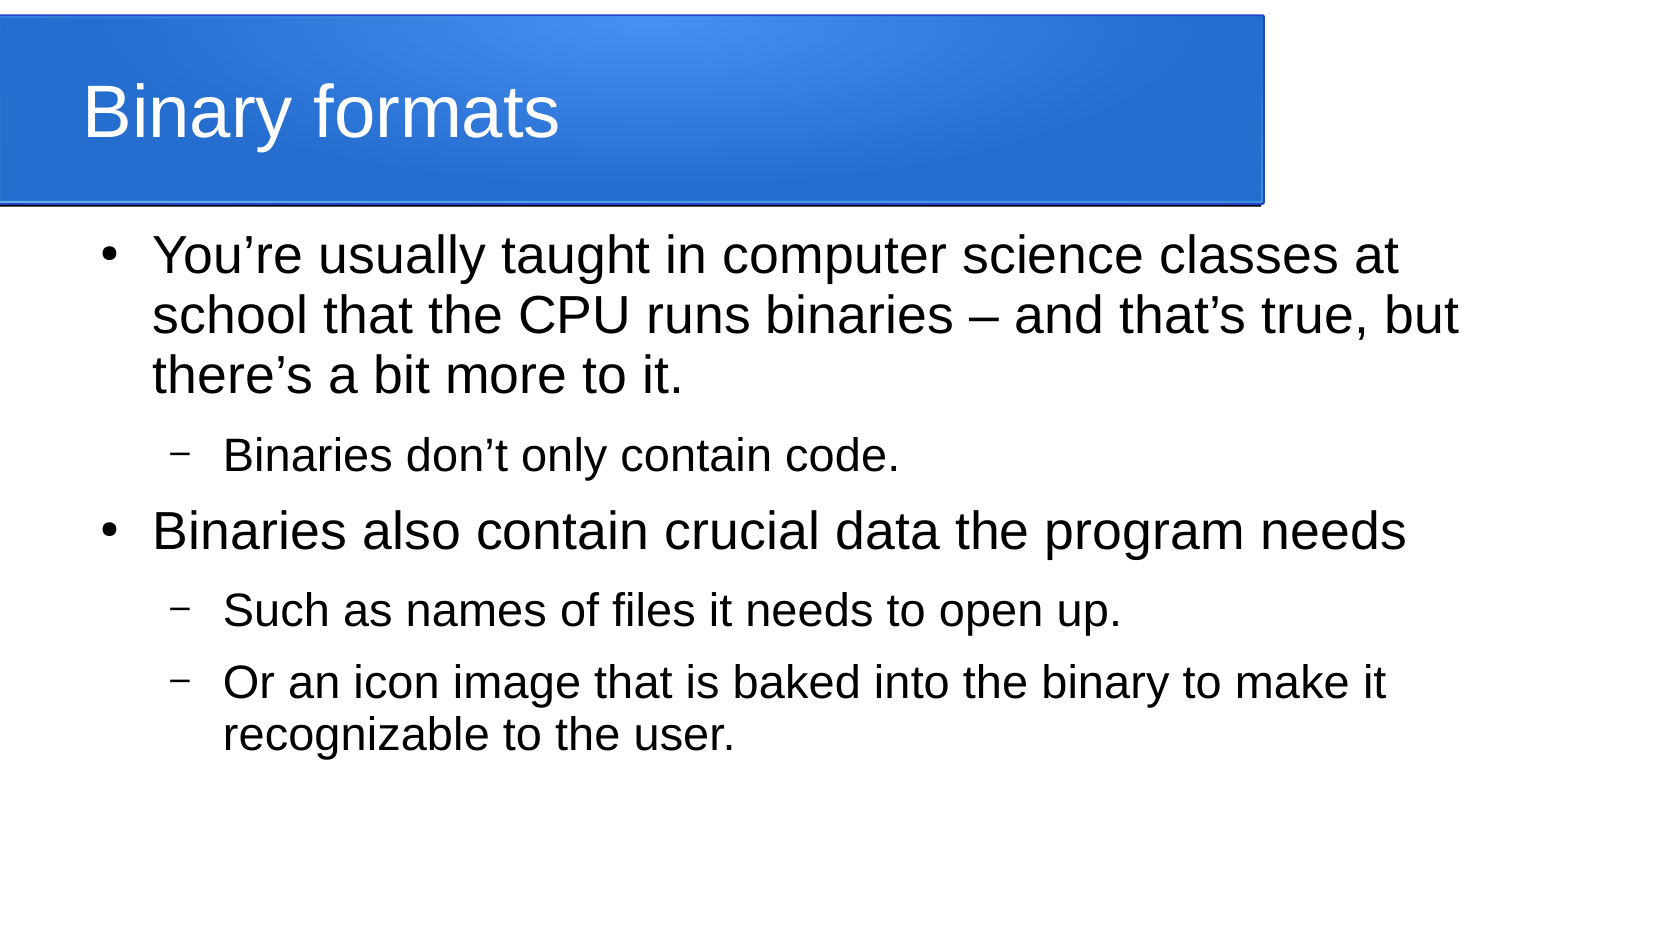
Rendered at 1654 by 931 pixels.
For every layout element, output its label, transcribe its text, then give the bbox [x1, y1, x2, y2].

title Binary formats [82, 35, 1235, 189]
list You’re usually taught in computer science classes at school that the CPU runs binaries – and that’s true, but there’s a bit more to it. Binaries don’t only contain code. Binaries also contain crucial data the program needs Such as names of files it needs to open up. Or an icon image that is baked into the binary to make it recognizable to the user. [82, 224, 1571, 764]
